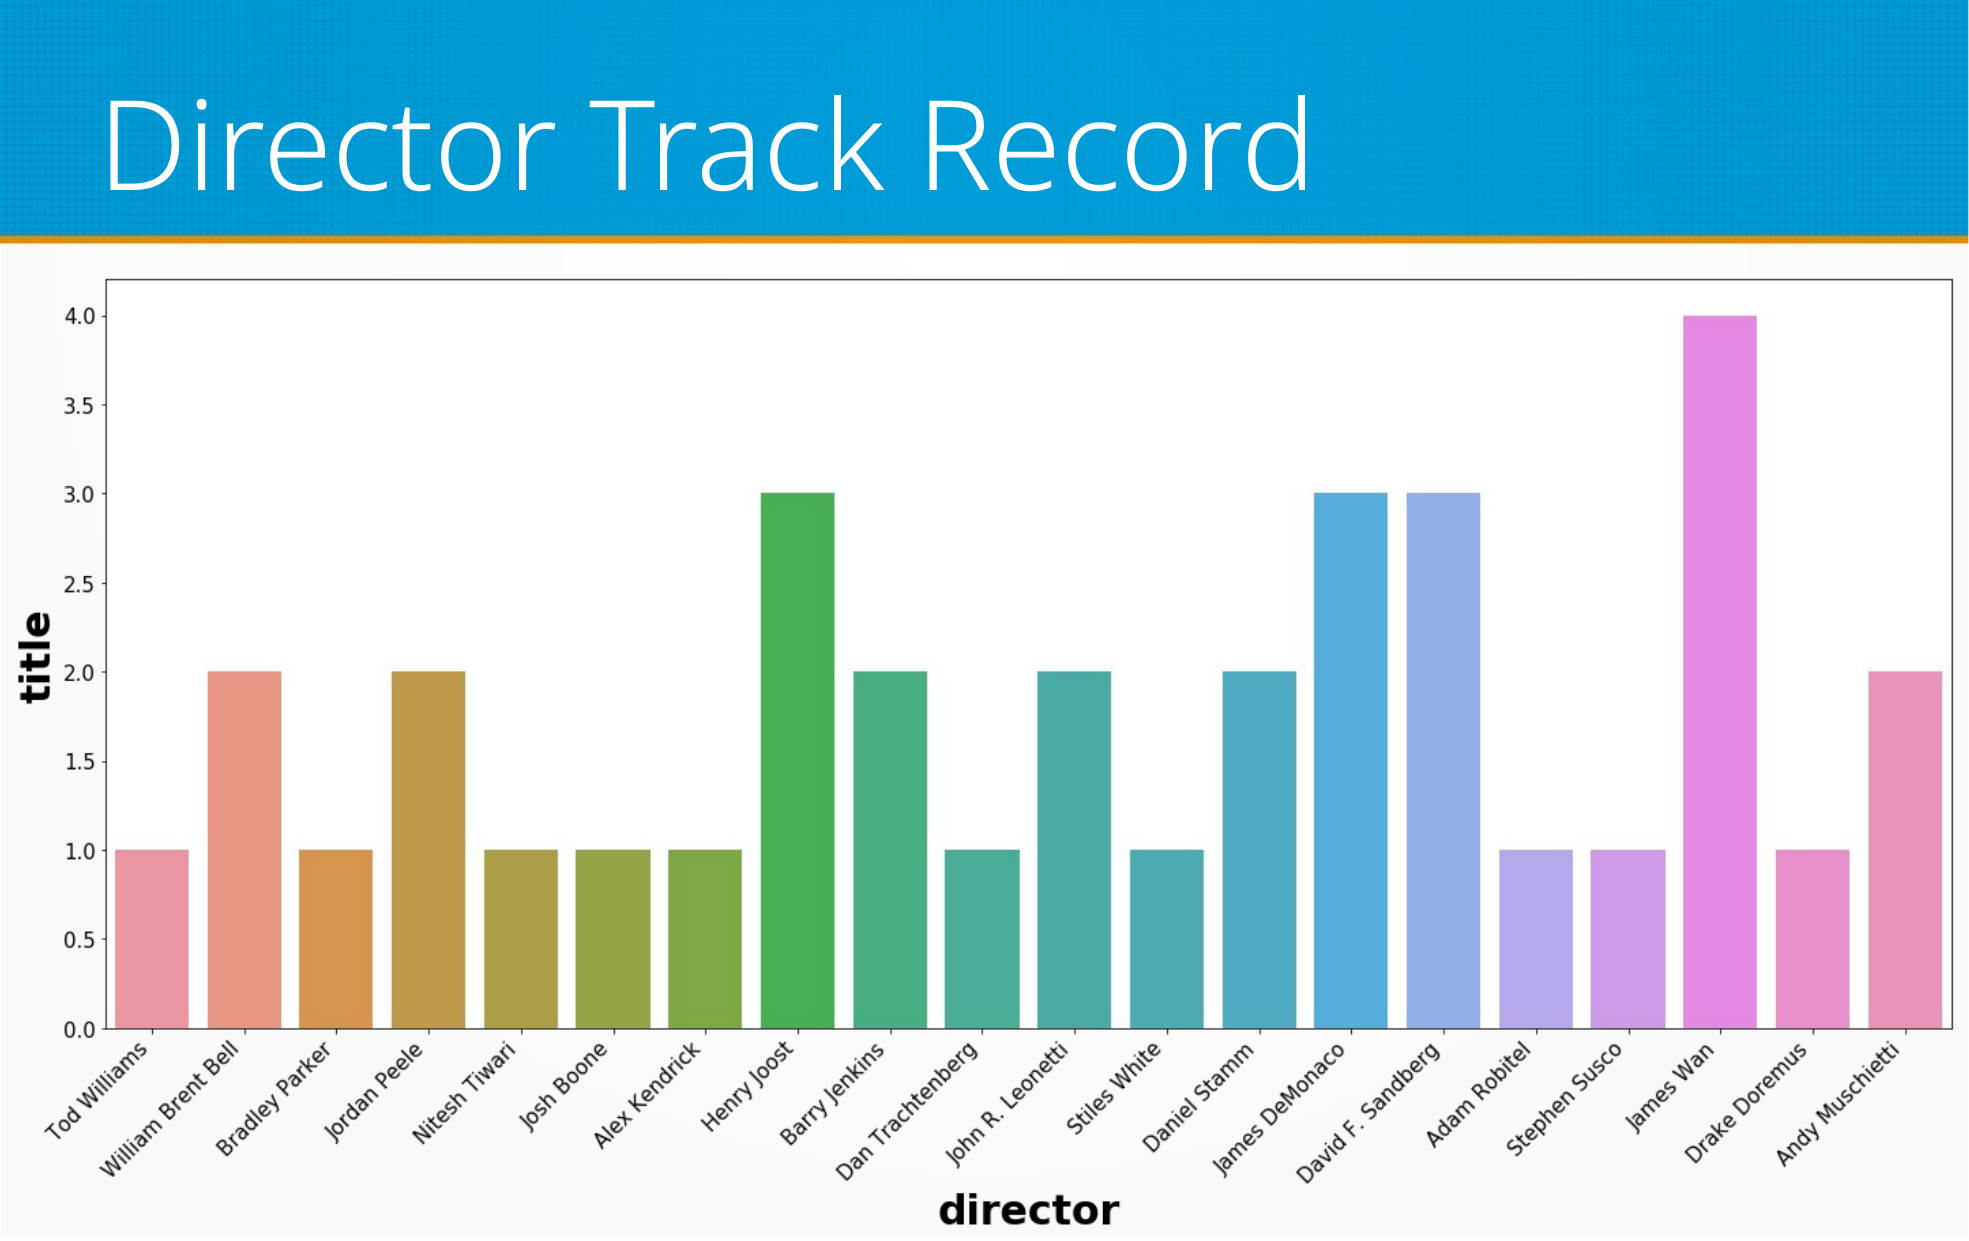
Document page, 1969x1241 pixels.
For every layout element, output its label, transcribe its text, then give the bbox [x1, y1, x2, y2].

picture [0, 233, 1969, 1241]
title Director Track Record [98, 19, 1870, 227]
